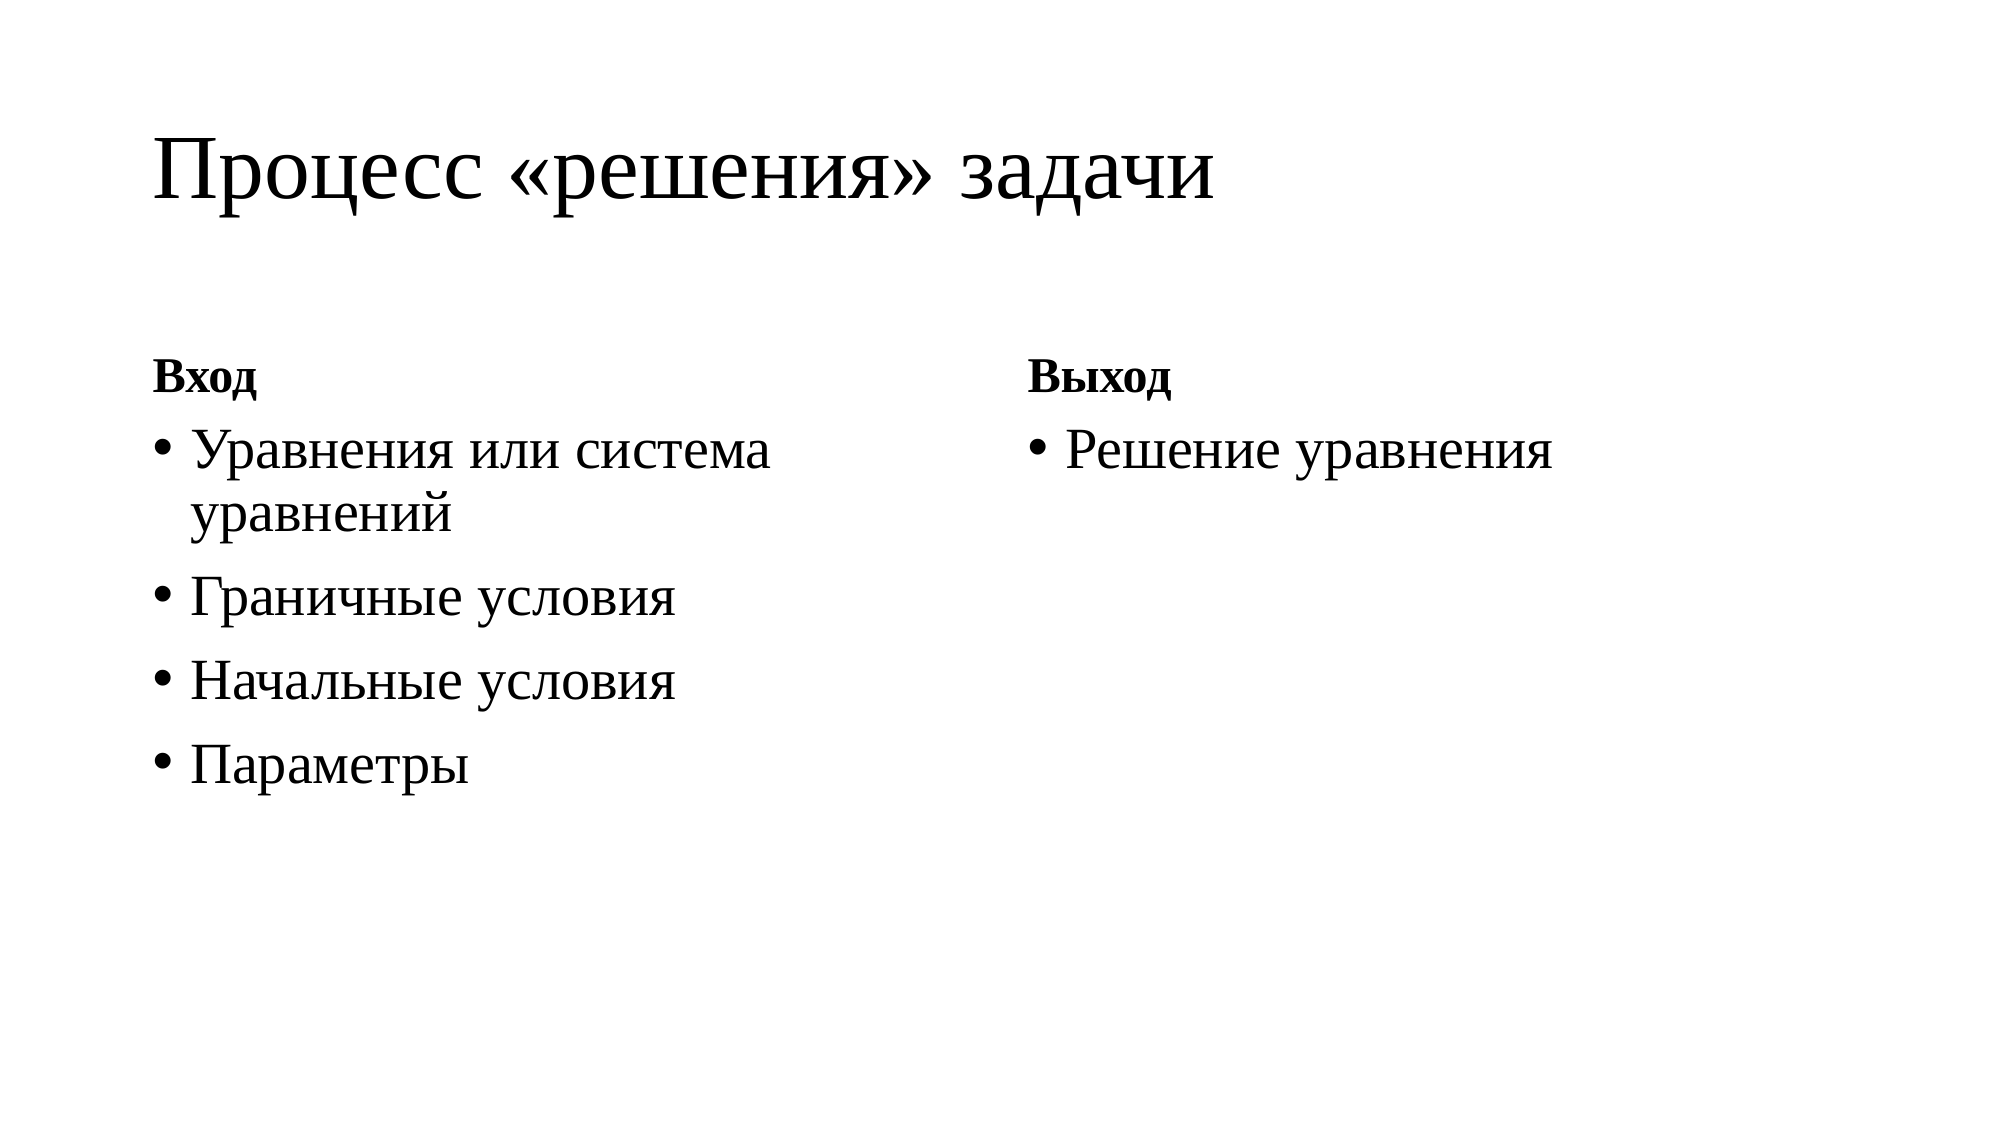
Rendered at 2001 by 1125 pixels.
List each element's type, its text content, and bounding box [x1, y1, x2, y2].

list Уравнения или система уравнений Граничные условия Начальные условия Параметры [137, 410, 984, 1016]
title Процесс «решения» задачи [137, 59, 1863, 278]
list Решение уравнения [1012, 410, 1863, 1016]
list Вход [137, 275, 984, 410]
list Выход [1012, 275, 1863, 410]
